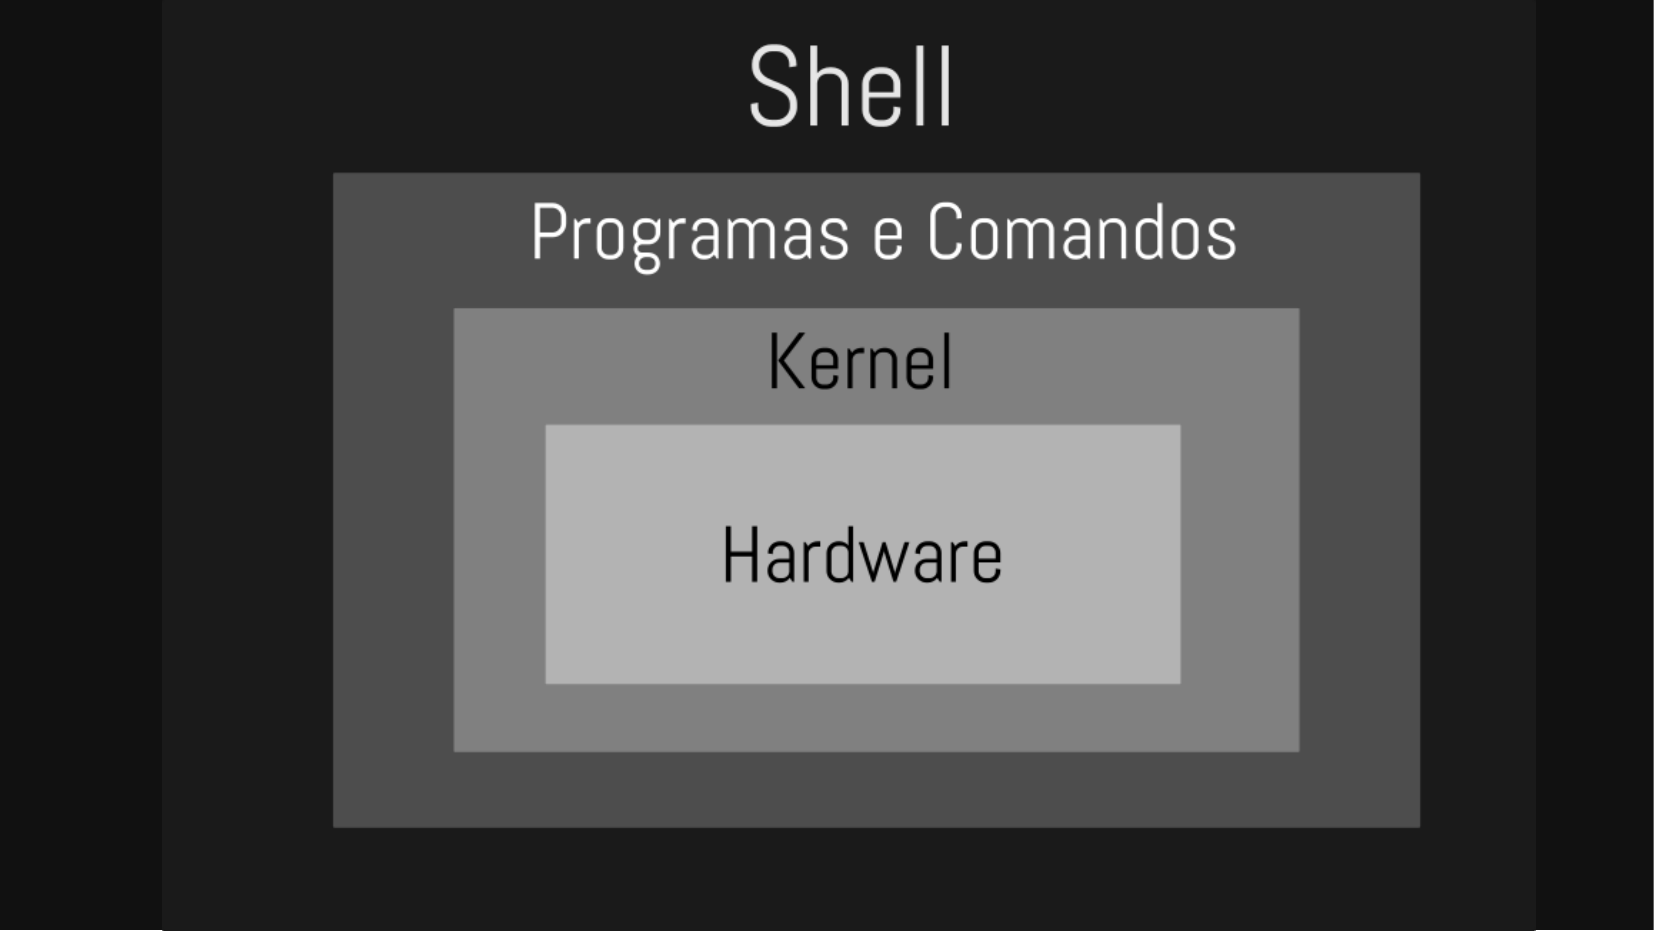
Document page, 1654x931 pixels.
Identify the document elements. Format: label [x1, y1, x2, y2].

picture [162, 0, 1536, 931]
